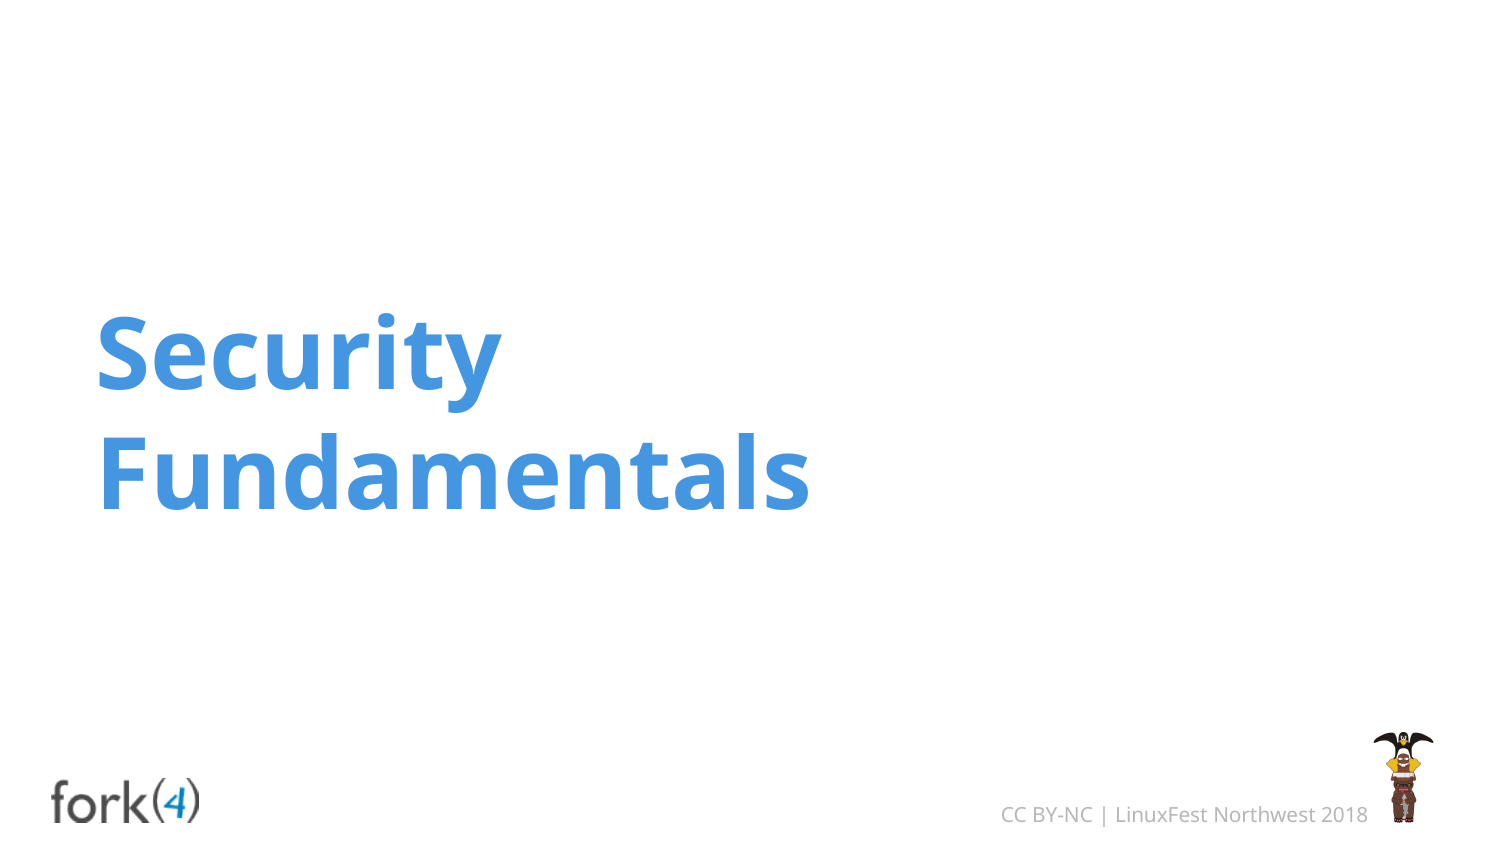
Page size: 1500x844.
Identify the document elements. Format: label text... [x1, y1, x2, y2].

picture [1358, 732, 1449, 823]
picture [51, 778, 199, 823]
title Security Fundamentals [80, 73, 1125, 745]
